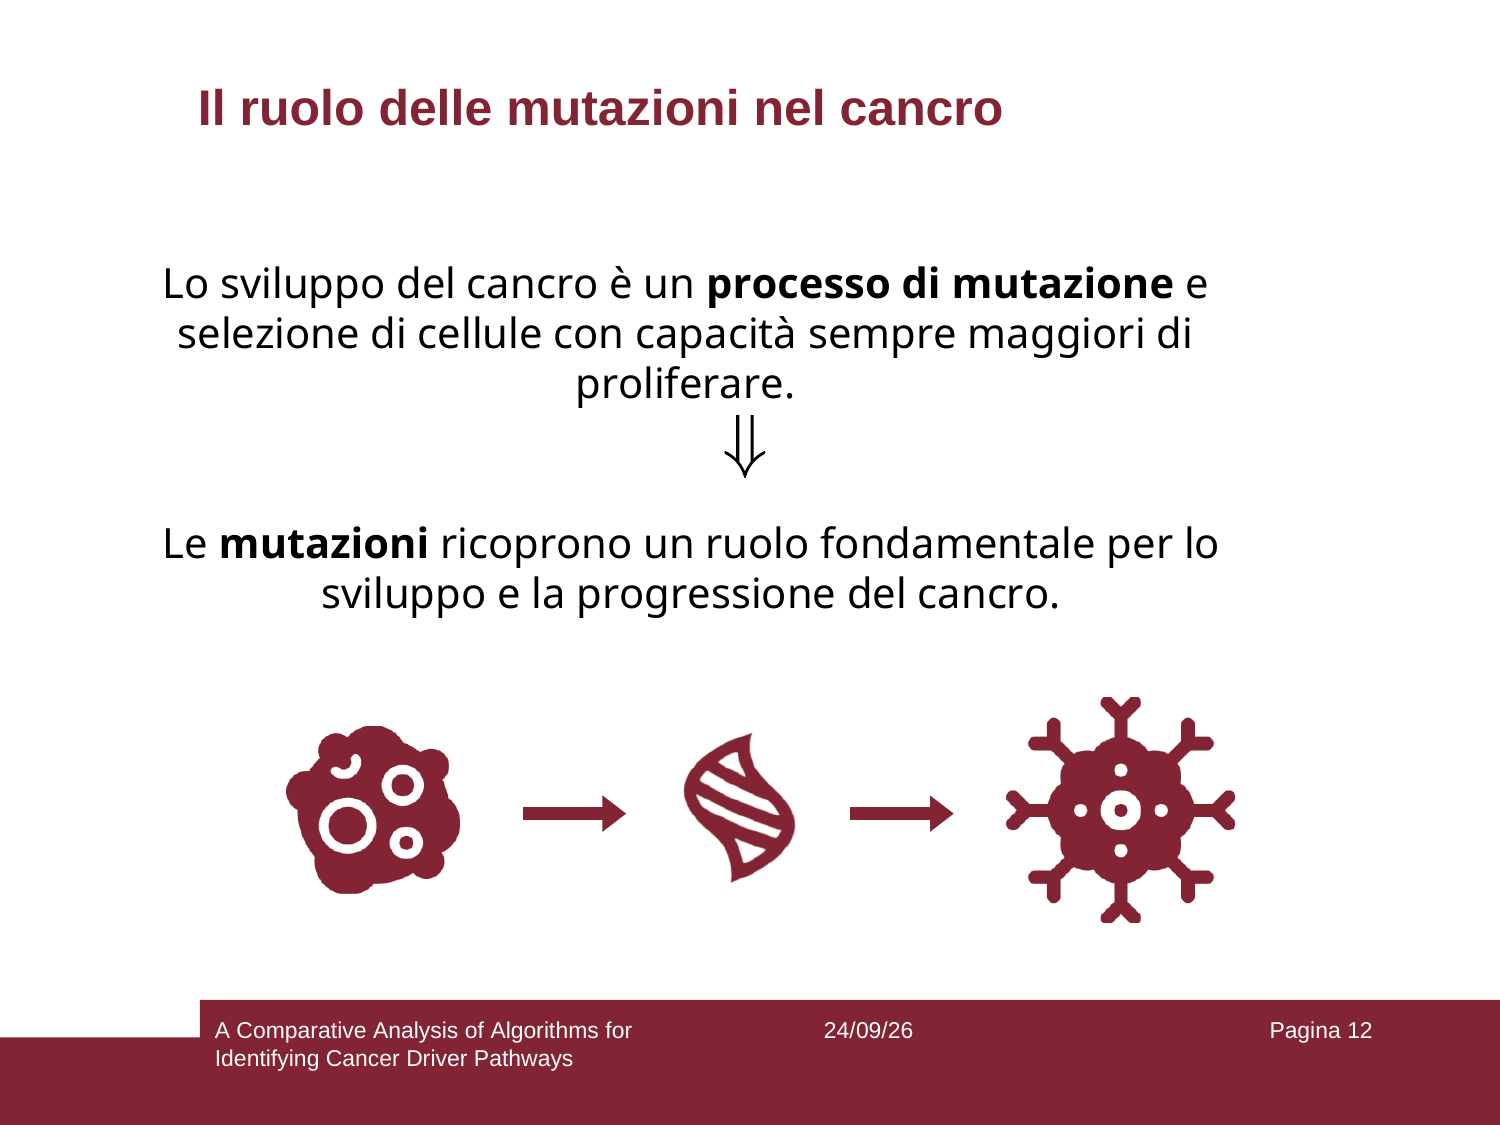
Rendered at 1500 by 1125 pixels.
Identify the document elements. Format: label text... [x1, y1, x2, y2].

picture [637, 706, 841, 909]
text_box Le mutazioni ricoprono un ruolo fondamentale per lo sviluppo e la progressione del cancro. [147, 509, 1365, 666]
picture [1006, 697, 1235, 923]
text_box Lo sviluppo del cancro è un processo di mutazione e selezione di cellule con capacità sempre maggiori di proliferare. [147, 249, 1365, 406]
text_box Pagina <number> [1074, 1008, 1388, 1084]
title Il ruolo delle mutazioni nel cancro [183, 67, 1400, 150]
text_box A Comparative Analysis of Algorithms for Identifying Cancer Driver Pathways [199, 1008, 676, 1084]
picture [724, 415, 766, 479]
picture [286, 726, 460, 894]
text_box 22/10/24 [712, 1008, 1026, 1084]
